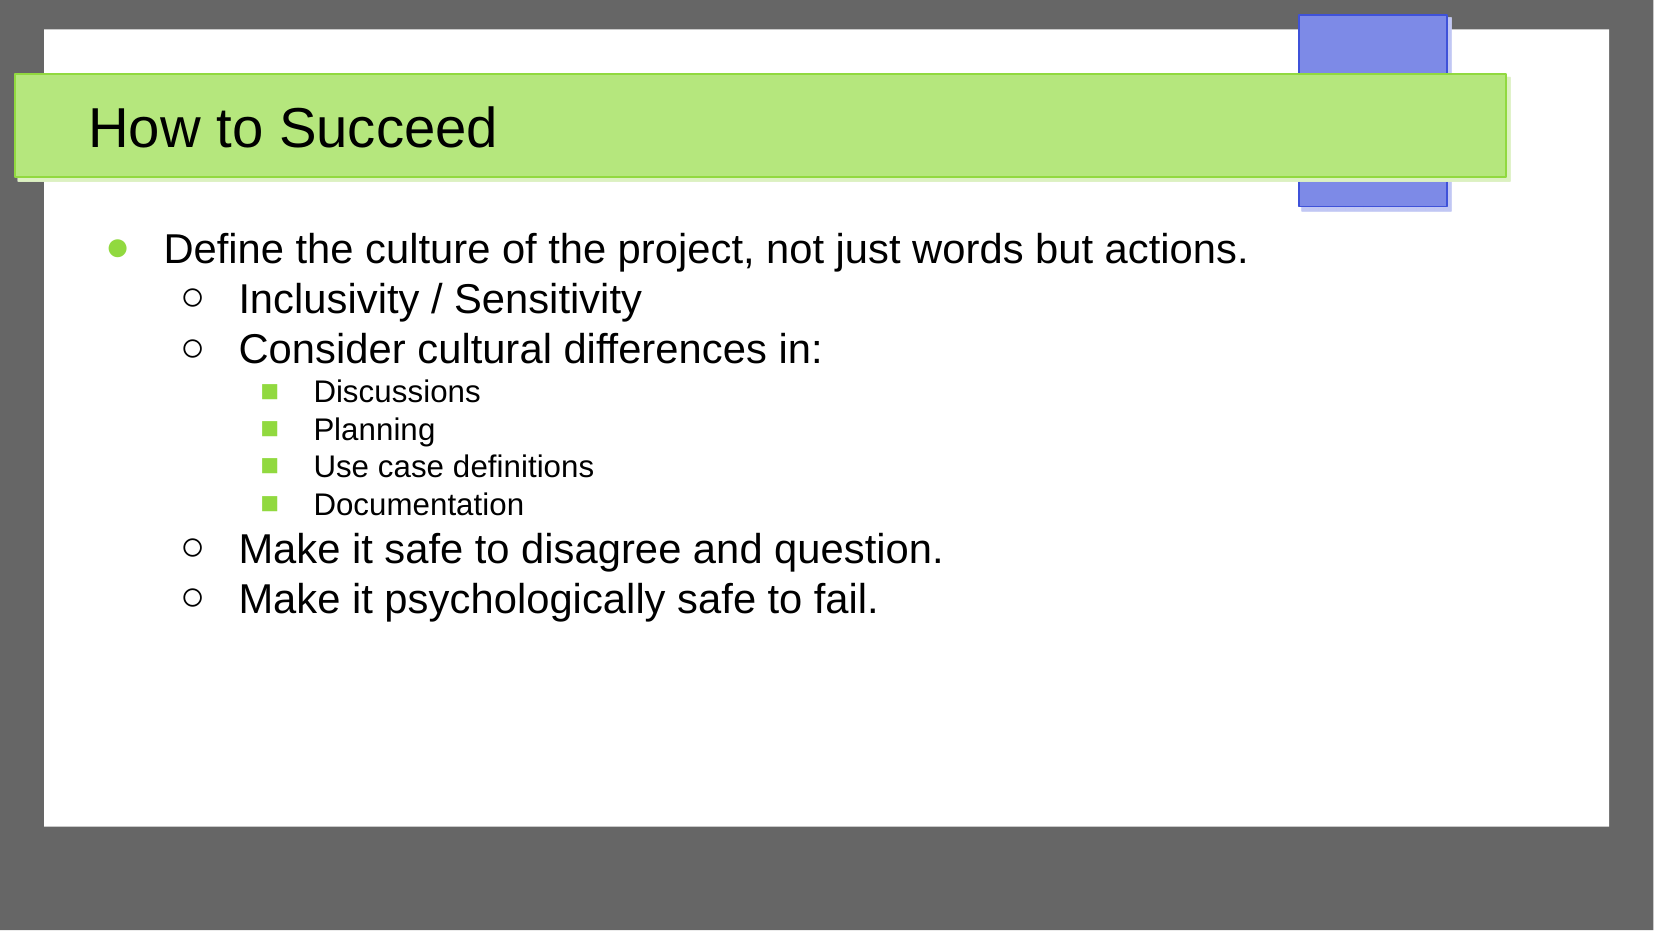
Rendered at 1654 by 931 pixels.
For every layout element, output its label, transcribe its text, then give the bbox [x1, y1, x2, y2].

text_box How to Succeed [88, 73, 1506, 178]
text_box Define the culture of the project, not just words but actions. Inclusivity / Sensitivity Consider cultural differences in: Discussions Planning Use case definitions Documentation Make it safe to disagree and question. Make it psychologically safe to fail. [88, 221, 1565, 812]
